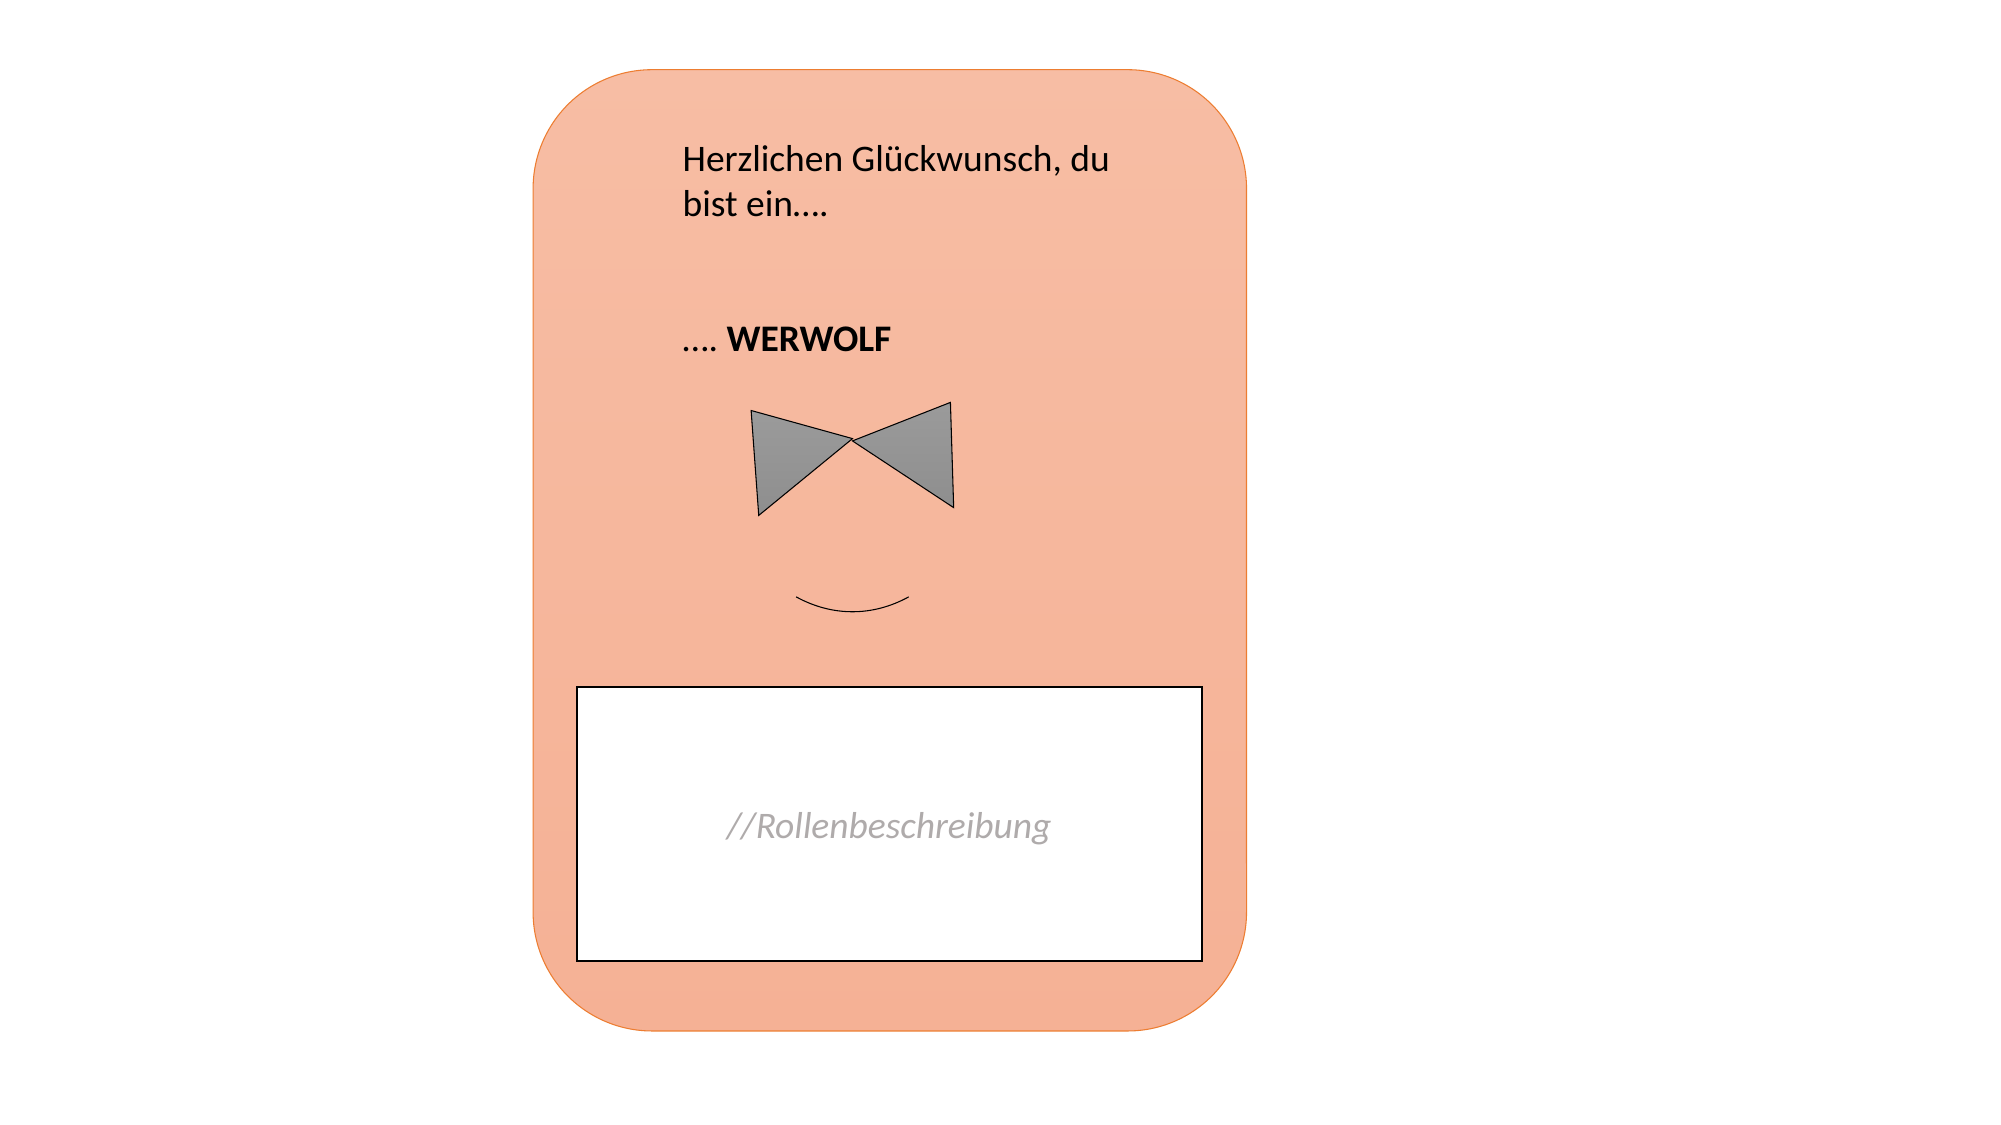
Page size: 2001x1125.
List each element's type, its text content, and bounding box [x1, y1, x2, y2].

text_box [533, 69, 1247, 1031]
text_box Herzlichen Glückwunsch, du bist ein…. …. WERWOLF [667, 126, 1141, 412]
text_box //Rollenbeschreibung [577, 687, 1202, 961]
